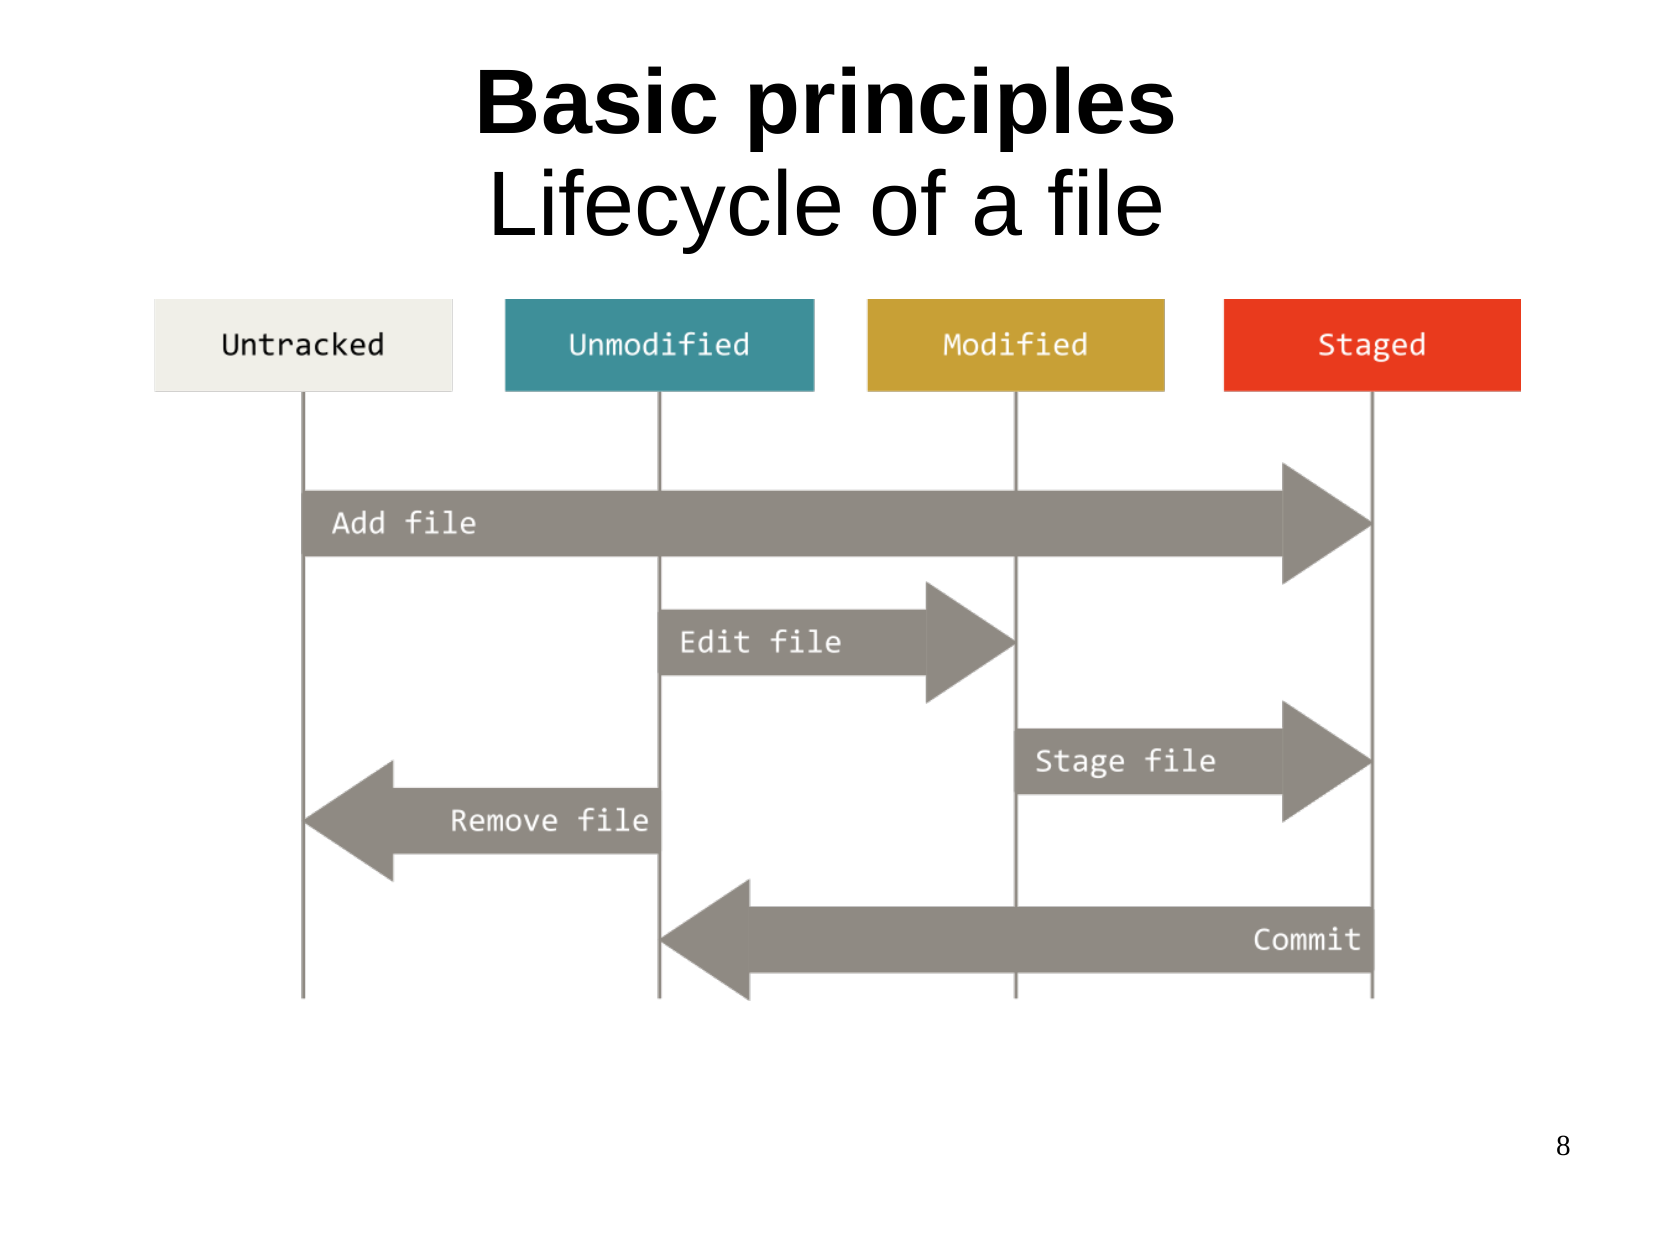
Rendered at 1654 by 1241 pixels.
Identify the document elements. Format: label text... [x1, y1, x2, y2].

title Basic principles Lifecycle of a file [82, 49, 1571, 257]
picture [132, 299, 1521, 1001]
